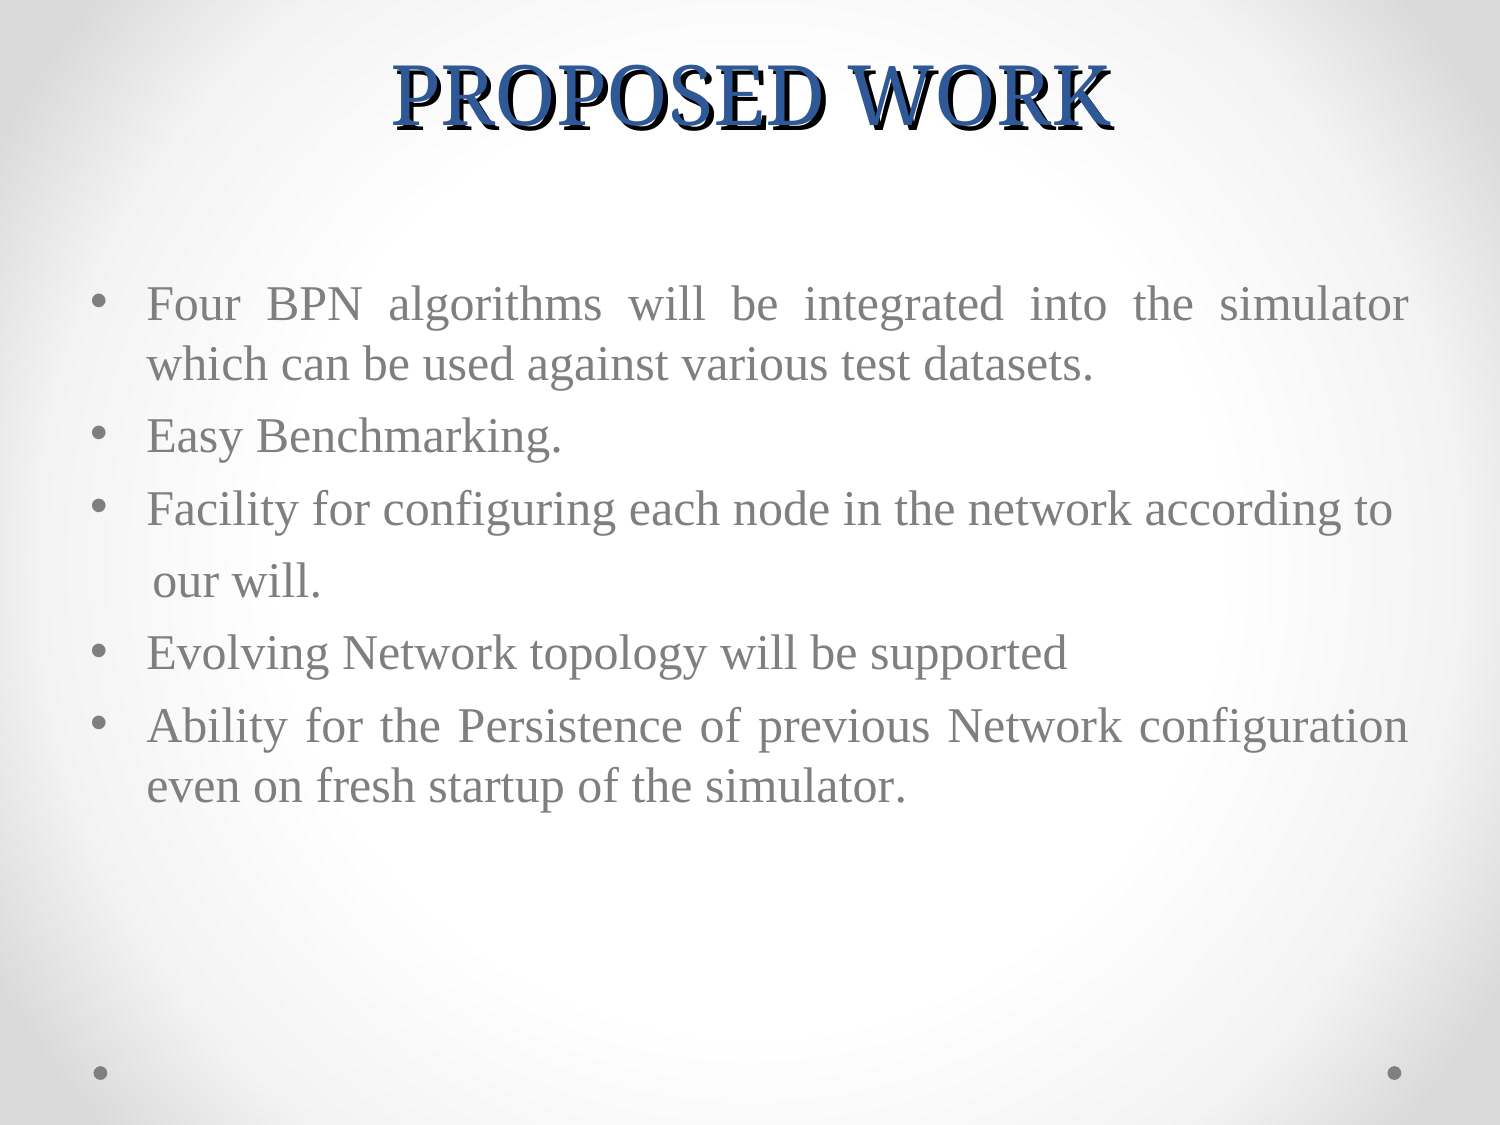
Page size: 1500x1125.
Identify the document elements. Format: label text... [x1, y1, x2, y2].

list Four BPN algorithms will be integrated into the simulator which can be used against various test datasets. Easy Benchmarking. Facility for configuring each node in the network according to our will. Evolving Network topology will be supported Ability for the Persistence of previous Network configuration even on fresh startup of the simulator. [75, 262, 1426, 1006]
title PROPOSED WORK [75, 0, 1426, 150]
picture [0, 0, 1500, 1125]
